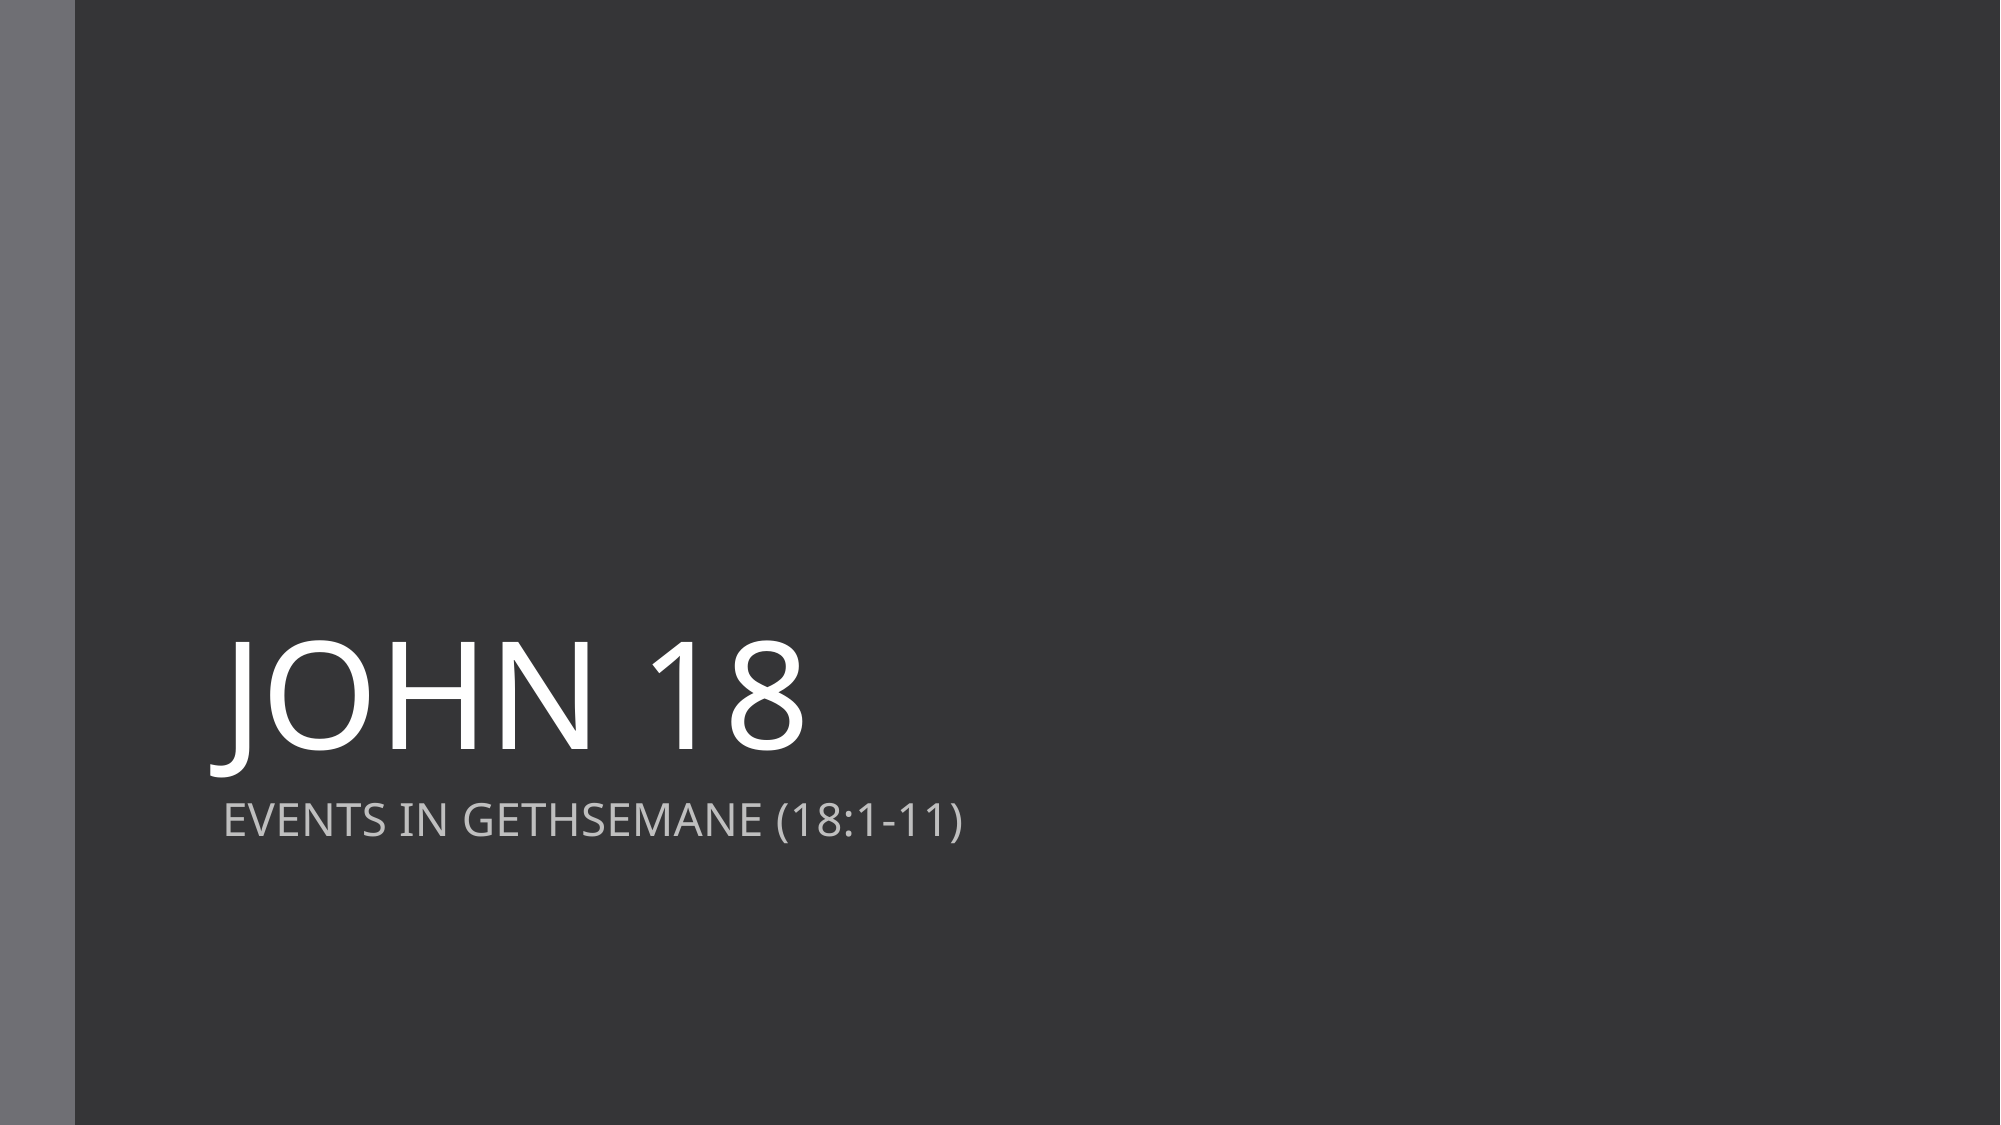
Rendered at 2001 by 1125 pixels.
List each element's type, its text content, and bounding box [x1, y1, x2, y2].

subtitle EVENTS IN GETHSEMANE (18:1-11) [206, 787, 1752, 1066]
title JOHN 18 [206, 124, 1752, 787]
